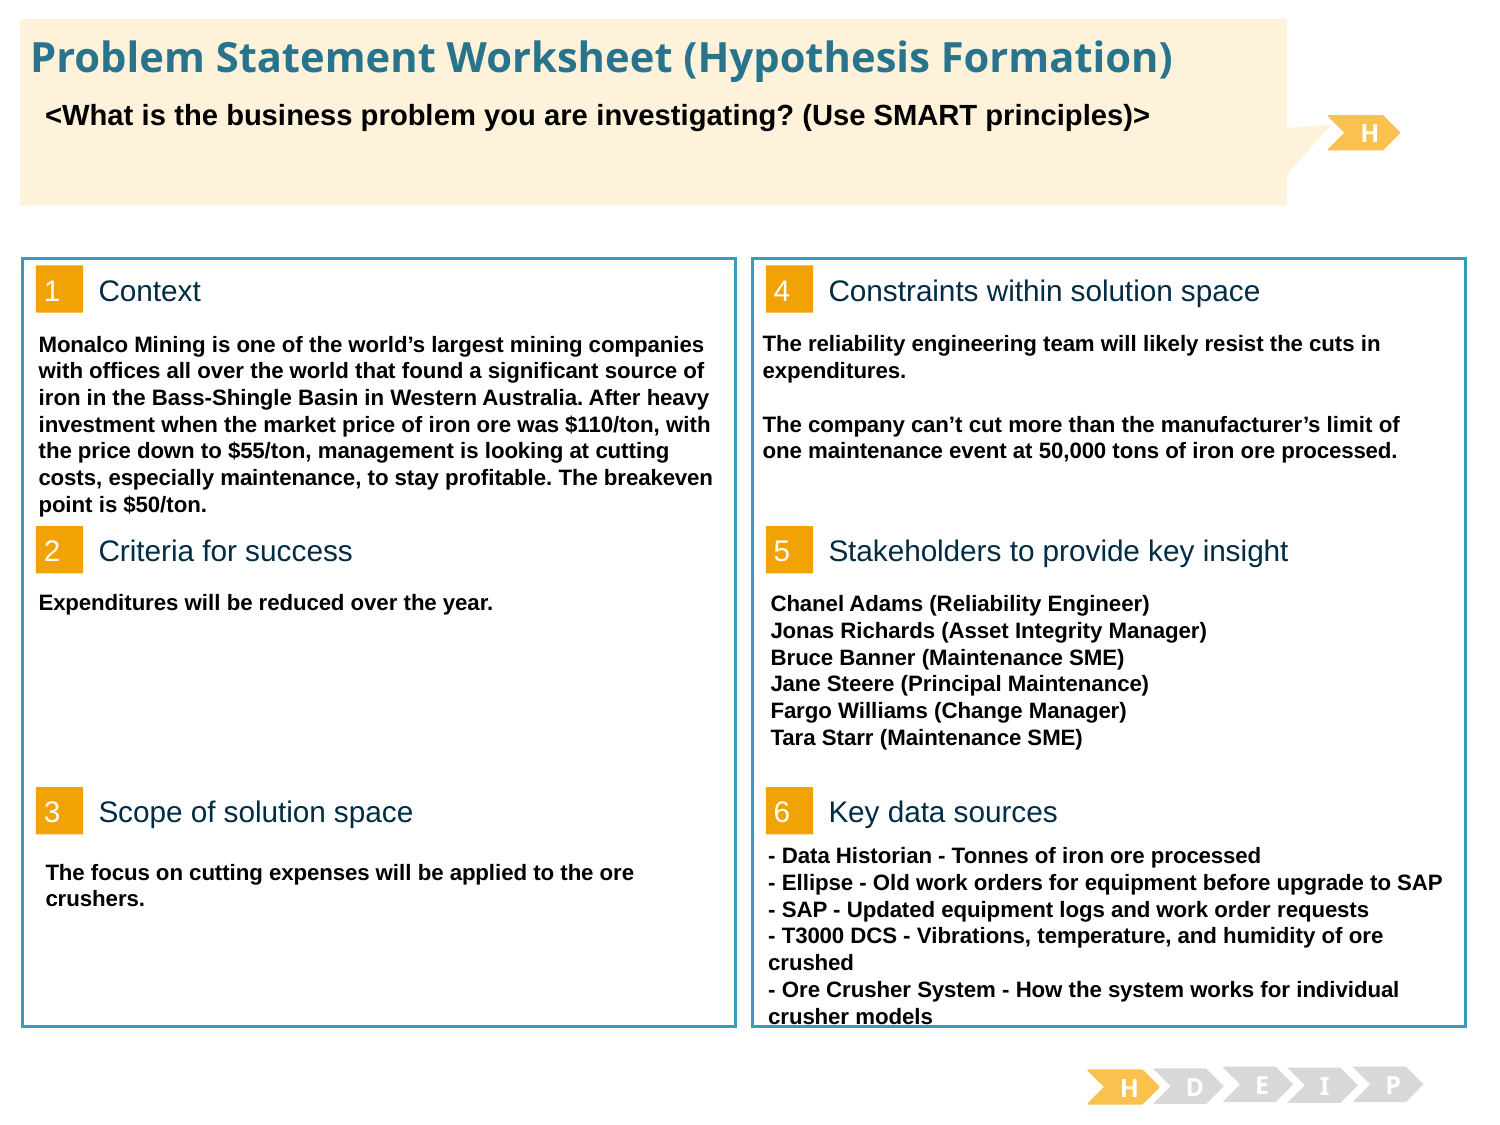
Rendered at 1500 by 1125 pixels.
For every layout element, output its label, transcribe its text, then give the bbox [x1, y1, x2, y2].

text_box 4 [765, 265, 814, 313]
text_box The reliability engineering team will likely resist the cuts in expenditures. The company can’t cut more than the manufacturer’s limit of one maintenance event at 50,000 tons of iron ore processed. [747, 322, 1458, 500]
text_box 6 [765, 787, 814, 834]
text_box [752, 258, 1466, 1027]
text_box <What is the business problem you are investigating? (Use SMART principles)> [30, 88, 1439, 170]
text_box 2 [35, 527, 84, 574]
text_box [22, 258, 736, 1027]
text_box [19, 19, 1292, 206]
title Problem Statement Worksheet (Hypothesis Formation) [30, 31, 1473, 82]
text_box Stakeholders to provide key insight [828, 531, 1419, 569]
text_box P [1352, 1066, 1424, 1103]
text_box Key data sources [828, 792, 1419, 830]
text_box Constraints within solution space [828, 270, 1419, 308]
text_box Scope of solution space [98, 812, 689, 829]
text_box Expenditures will be reduced over the year. [23, 580, 733, 812]
text_box I [1287, 1067, 1358, 1103]
text_box D [1152, 1068, 1224, 1104]
text_box The focus on cutting expenses will be applied to the ore crushers. [30, 850, 740, 974]
text_box 5 [765, 526, 814, 574]
text_box 1 [35, 265, 84, 313]
text_box Context [98, 270, 689, 308]
text_box 3 [35, 812, 84, 835]
text_box Monalco Mining is one of the world’s largest mining companies with offices all over the world that found a significant source of iron in the Bass-Shingle Basin in Western Australia. After heavy investment when the market price of iron ore was $110/ton, with the price down to $55/ton, management is looking at cutting costs, especially maintenance, to stay profitable. The breakeven point is $50/ton. [23, 322, 733, 527]
text_box E [1222, 1066, 1294, 1103]
text_box H [1088, 1070, 1159, 1104]
text_box - Data Historian - Tonnes of iron ore processed - Ellipse - Old work orders for equipment before upgrade to SAP - SAP - Updated equipment logs and work order requests - T3000 DCS - Vibrations, temperature, and humidity of ore crushed - Ore Crusher System - How the system works for individual crusher models [753, 834, 1463, 1012]
text_box Criteria for success [98, 531, 689, 569]
text_box Chanel Adams (Reliability Engineer) Jonas Richards (Asset Integrity Manager) Bruce Banner (Maintenance SME) Jane Steere (Principal Maintenance) Fargo Williams (Change Manager) Tara Starr (Maintenance SME) [755, 581, 1466, 760]
